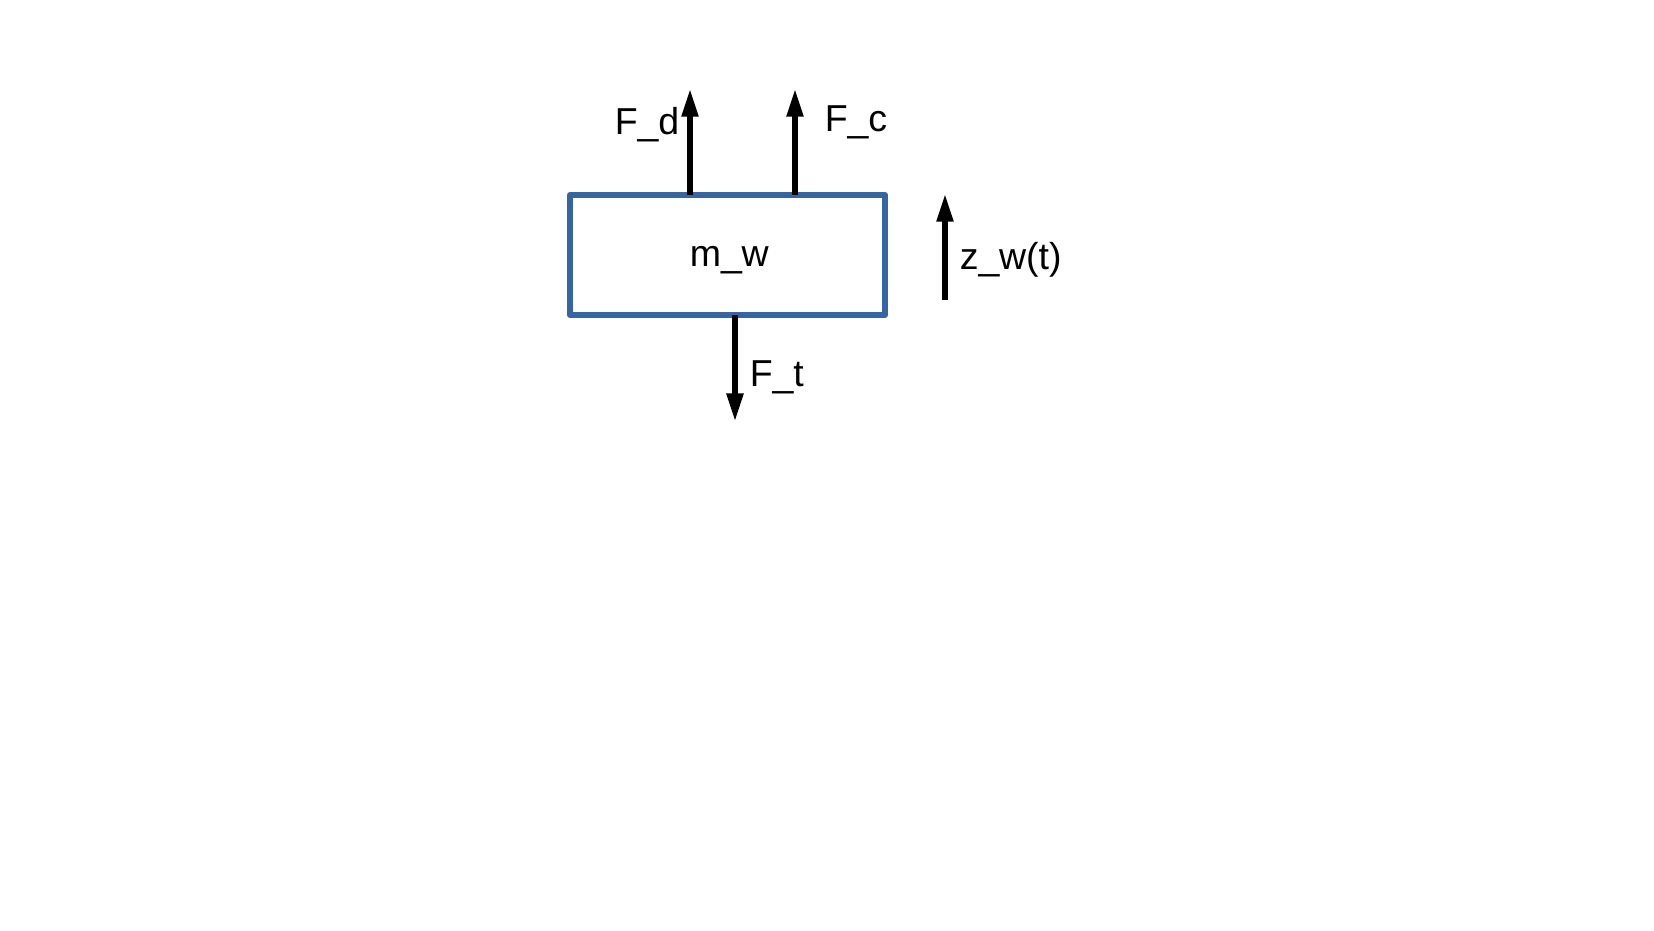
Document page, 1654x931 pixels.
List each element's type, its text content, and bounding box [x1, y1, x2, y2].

text_box F_d [600, 93, 721, 151]
text_box F_c [810, 90, 916, 189]
text_box m_w [675, 225, 796, 286]
text_box F_t [738, 345, 826, 402]
text_box z_w(t) [948, 228, 1096, 286]
